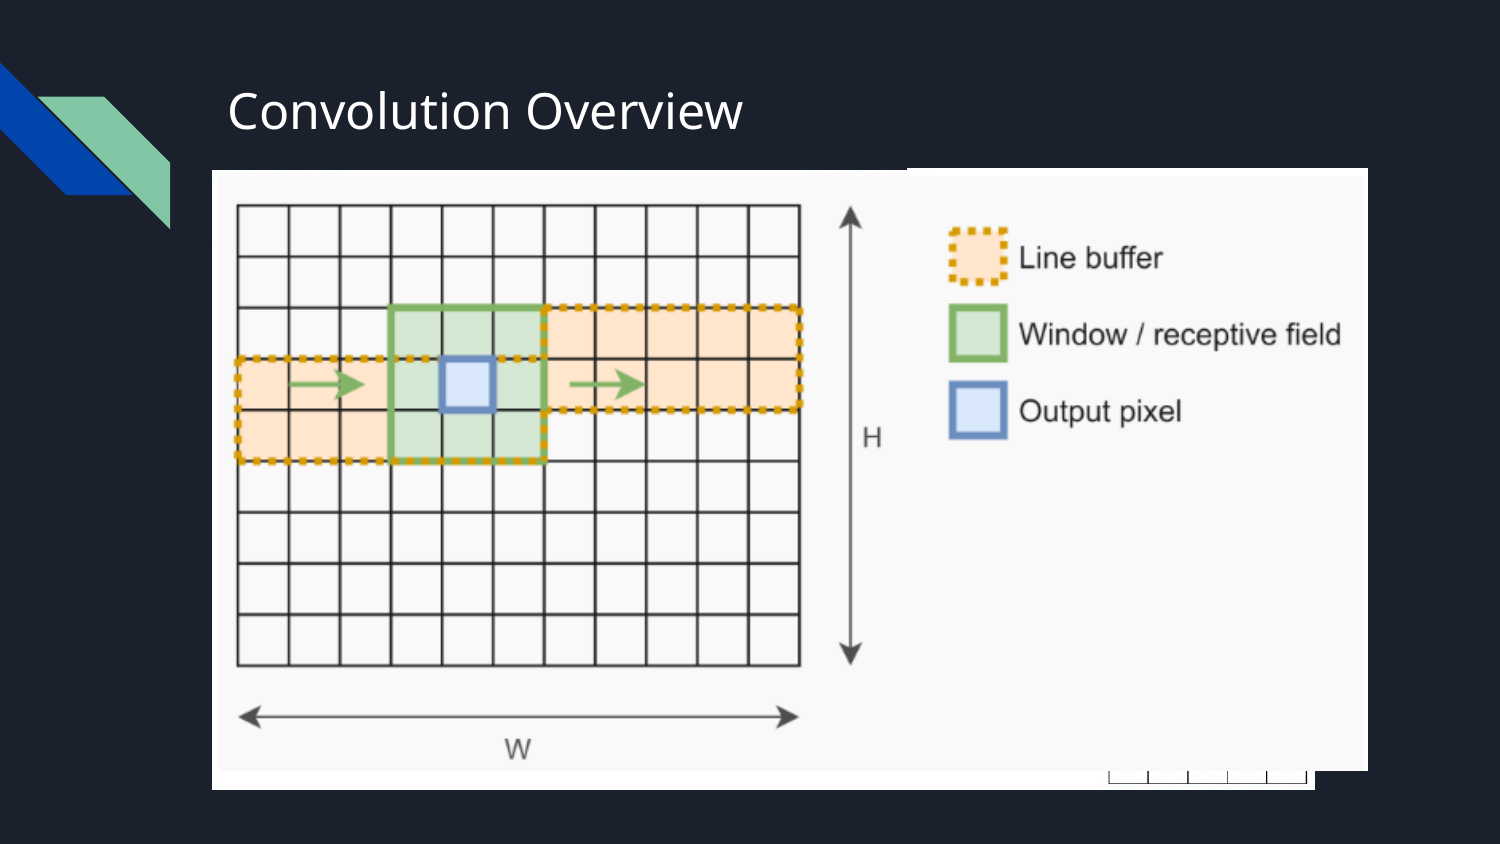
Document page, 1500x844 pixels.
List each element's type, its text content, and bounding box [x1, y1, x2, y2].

title Convolution Overview [212, 64, 1368, 170]
picture [212, 168, 1368, 790]
